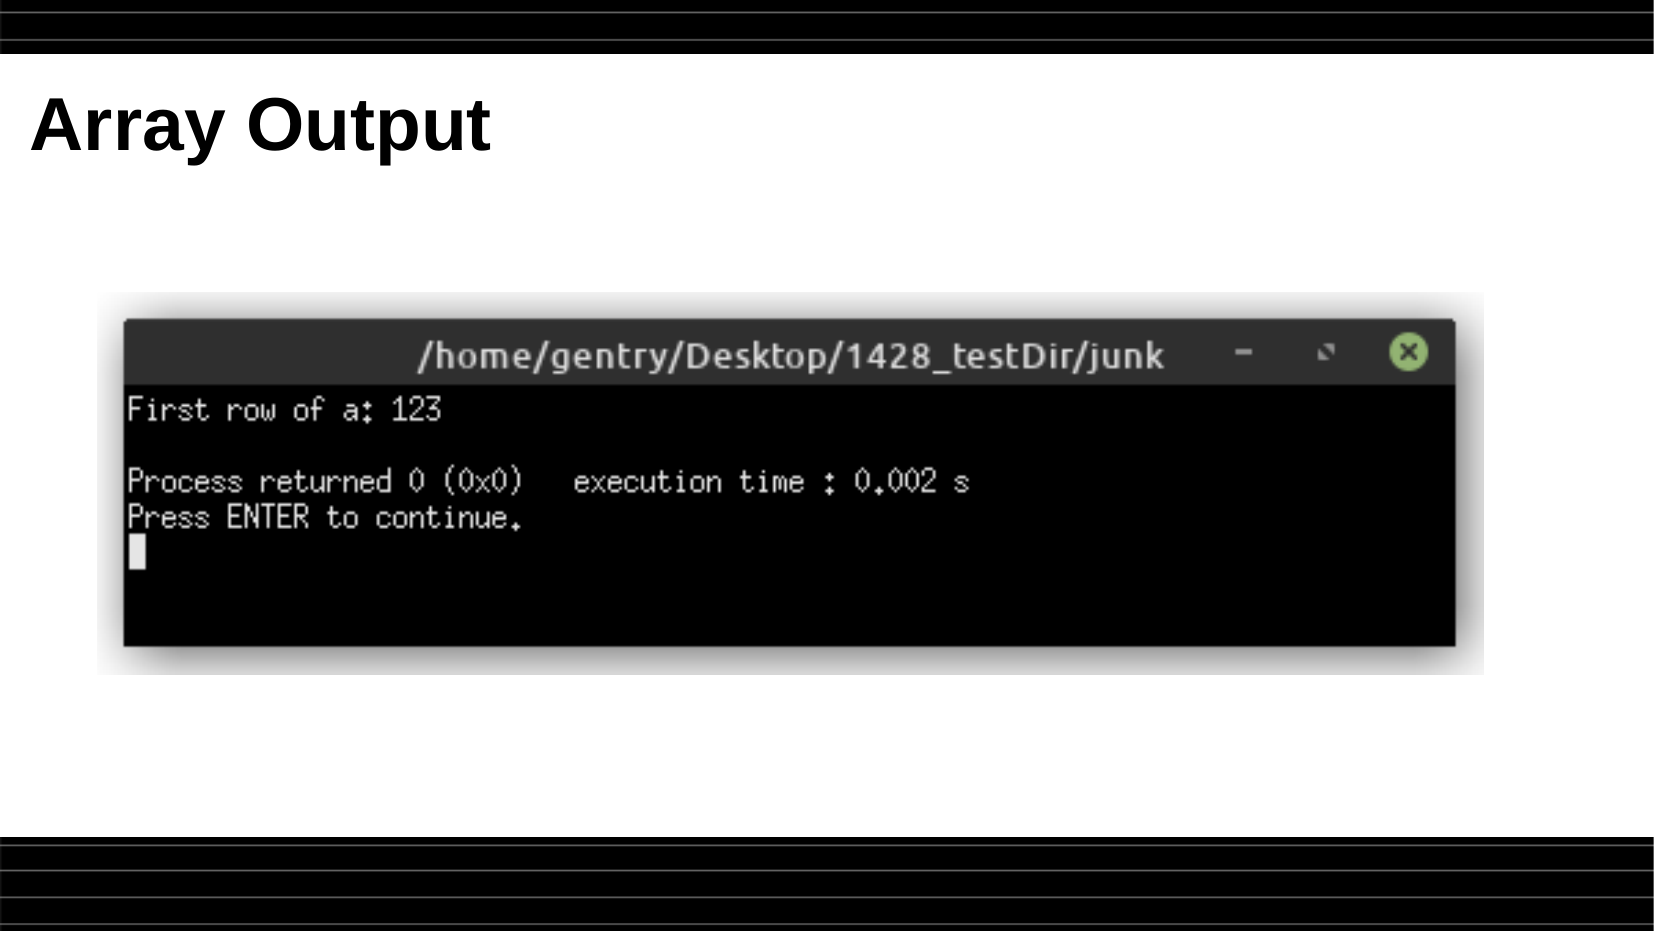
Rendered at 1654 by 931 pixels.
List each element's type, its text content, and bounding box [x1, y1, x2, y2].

picture [97, 292, 1484, 676]
text_box Array Output [15, 75, 1546, 174]
picture [0, 837, 1654, 931]
picture [0, 0, 1654, 54]
